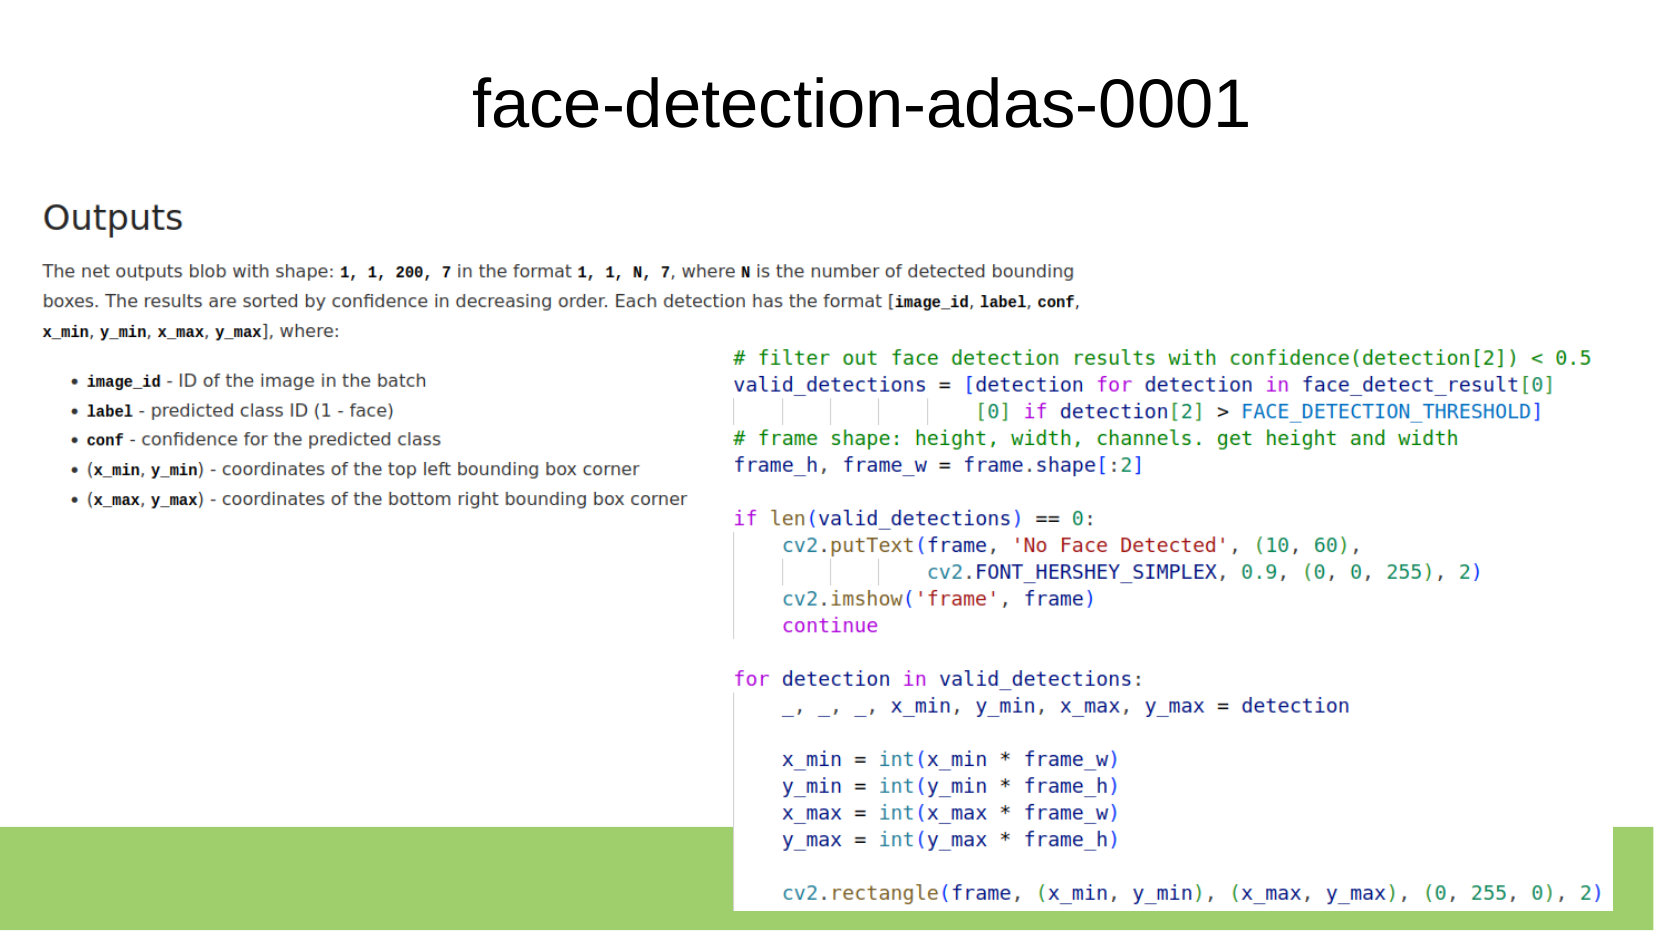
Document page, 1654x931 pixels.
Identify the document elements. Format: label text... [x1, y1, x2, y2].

title face-detection-adas-0001 [88, 29, 1565, 178]
picture [28, 189, 1613, 911]
